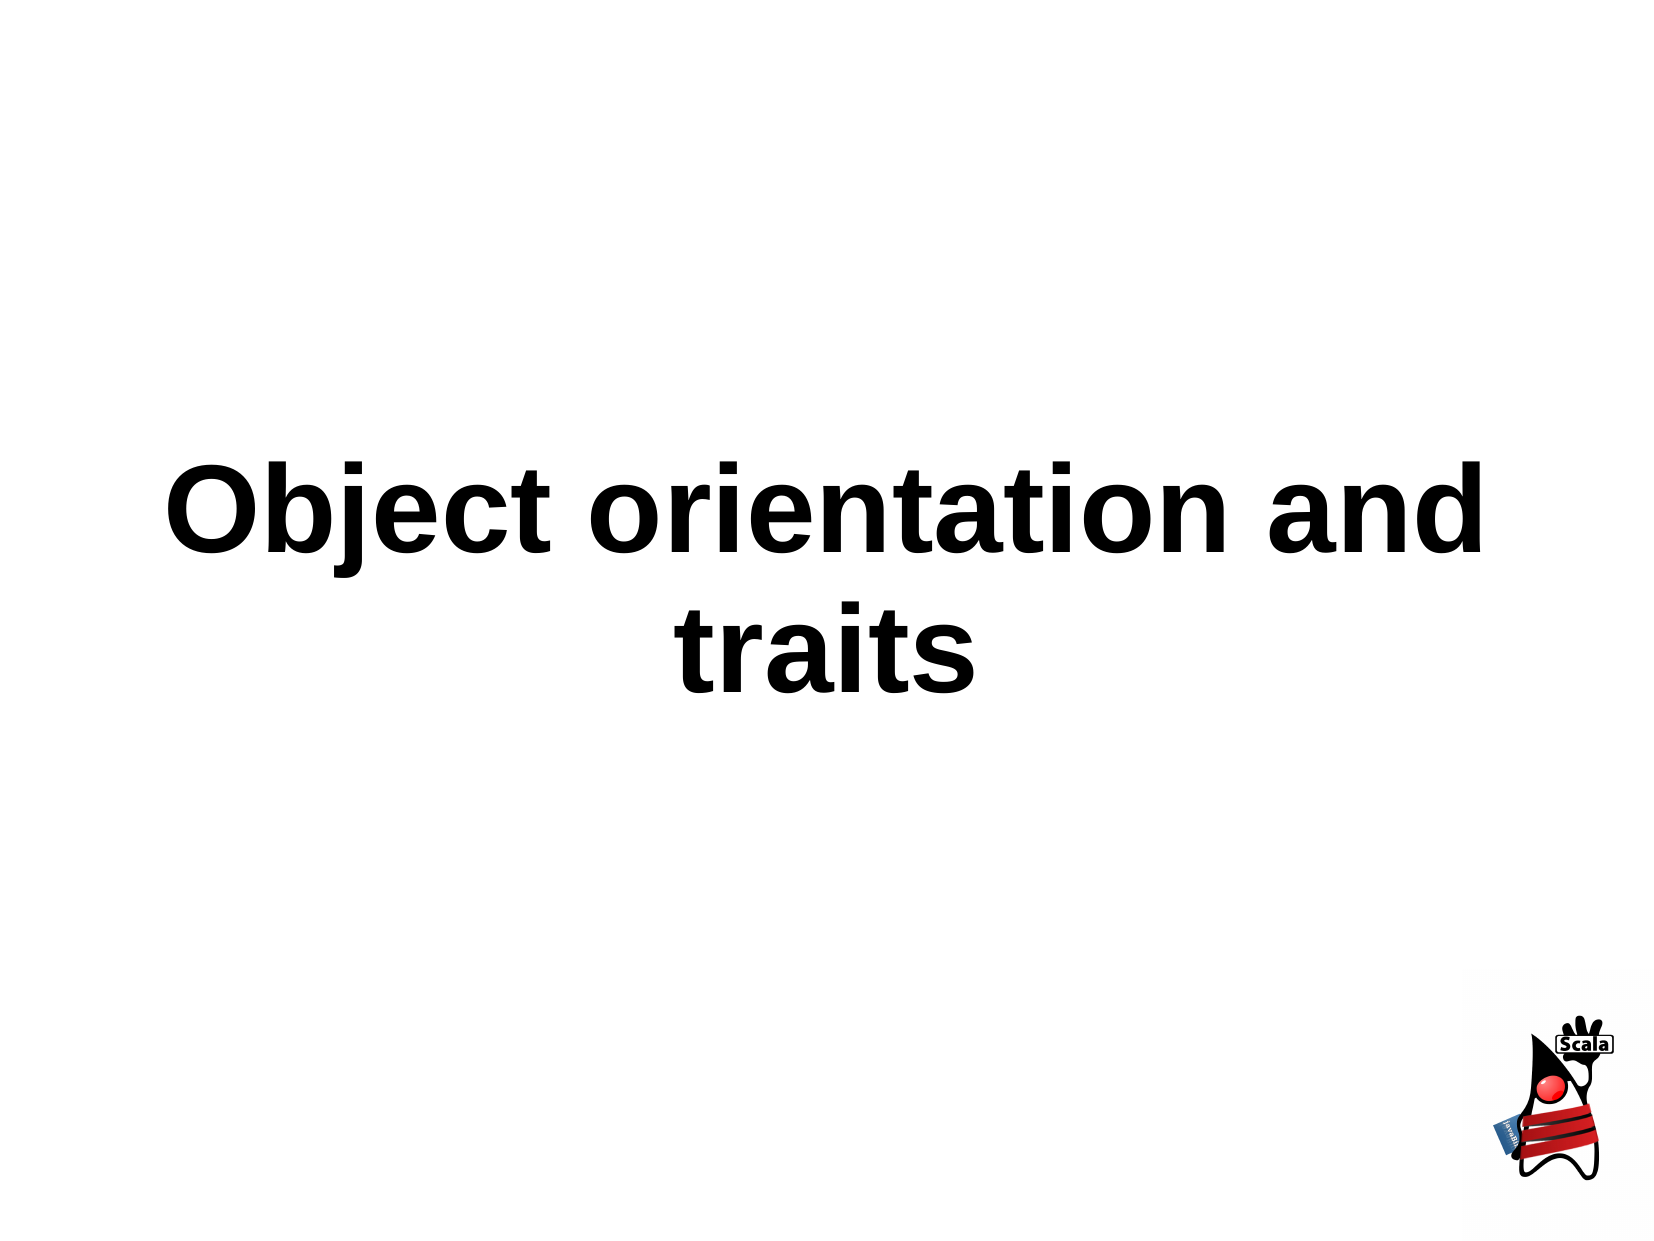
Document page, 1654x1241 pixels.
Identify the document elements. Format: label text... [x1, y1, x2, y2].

subtitle Object orientation and traits [82, 56, 1571, 1102]
picture [1462, 969, 1654, 1241]
